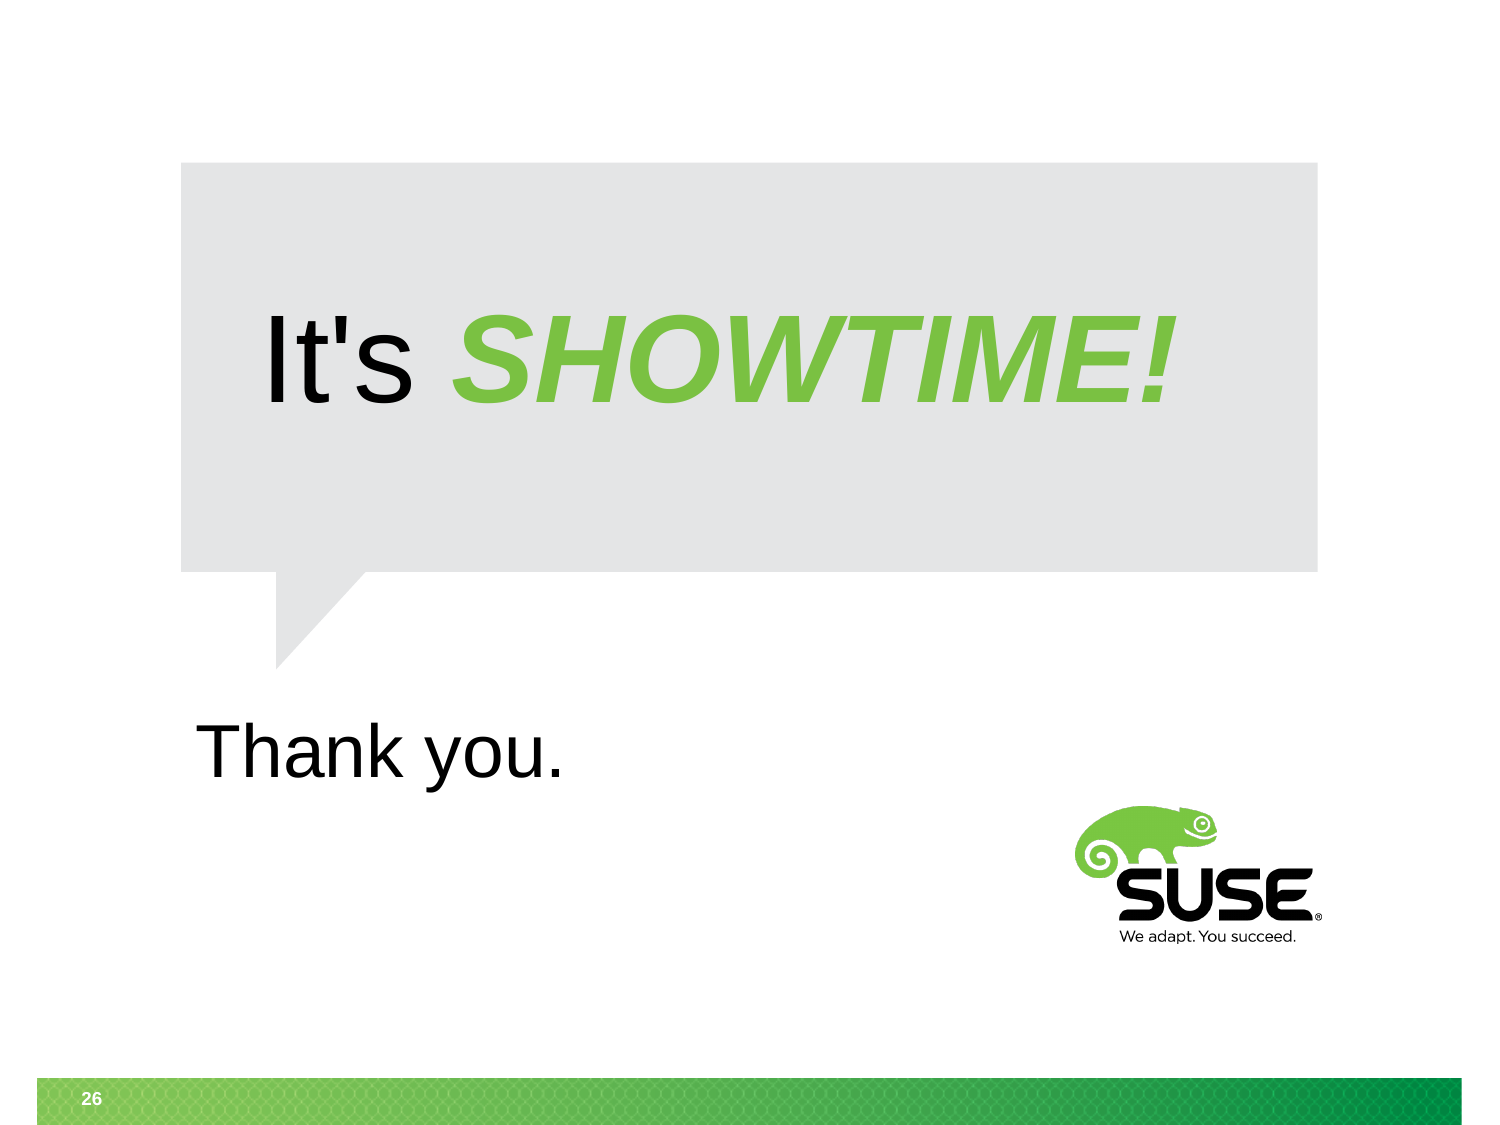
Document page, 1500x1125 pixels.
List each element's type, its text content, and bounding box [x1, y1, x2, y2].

picture [1075, 806, 1322, 944]
text_box It's SHOWTIME! [245, 290, 1221, 436]
picture [37, 1078, 1462, 1125]
